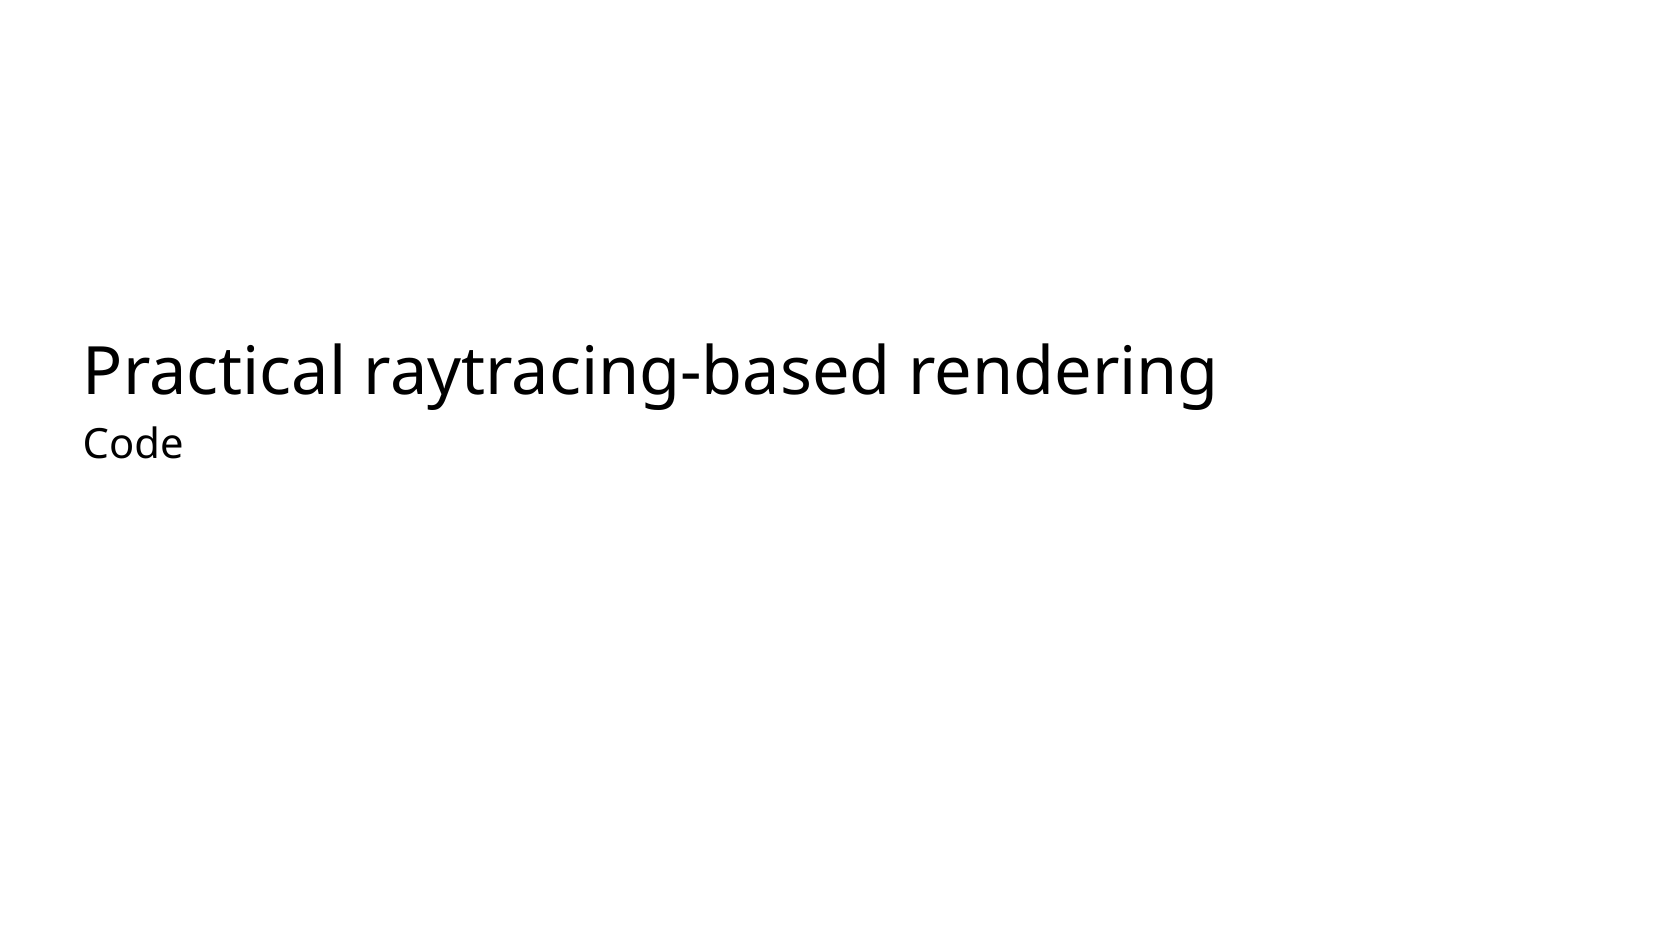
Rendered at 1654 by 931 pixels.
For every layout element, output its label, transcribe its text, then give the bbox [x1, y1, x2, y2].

subtitle Practical raytracing-based rendering Code [82, 37, 1571, 757]
